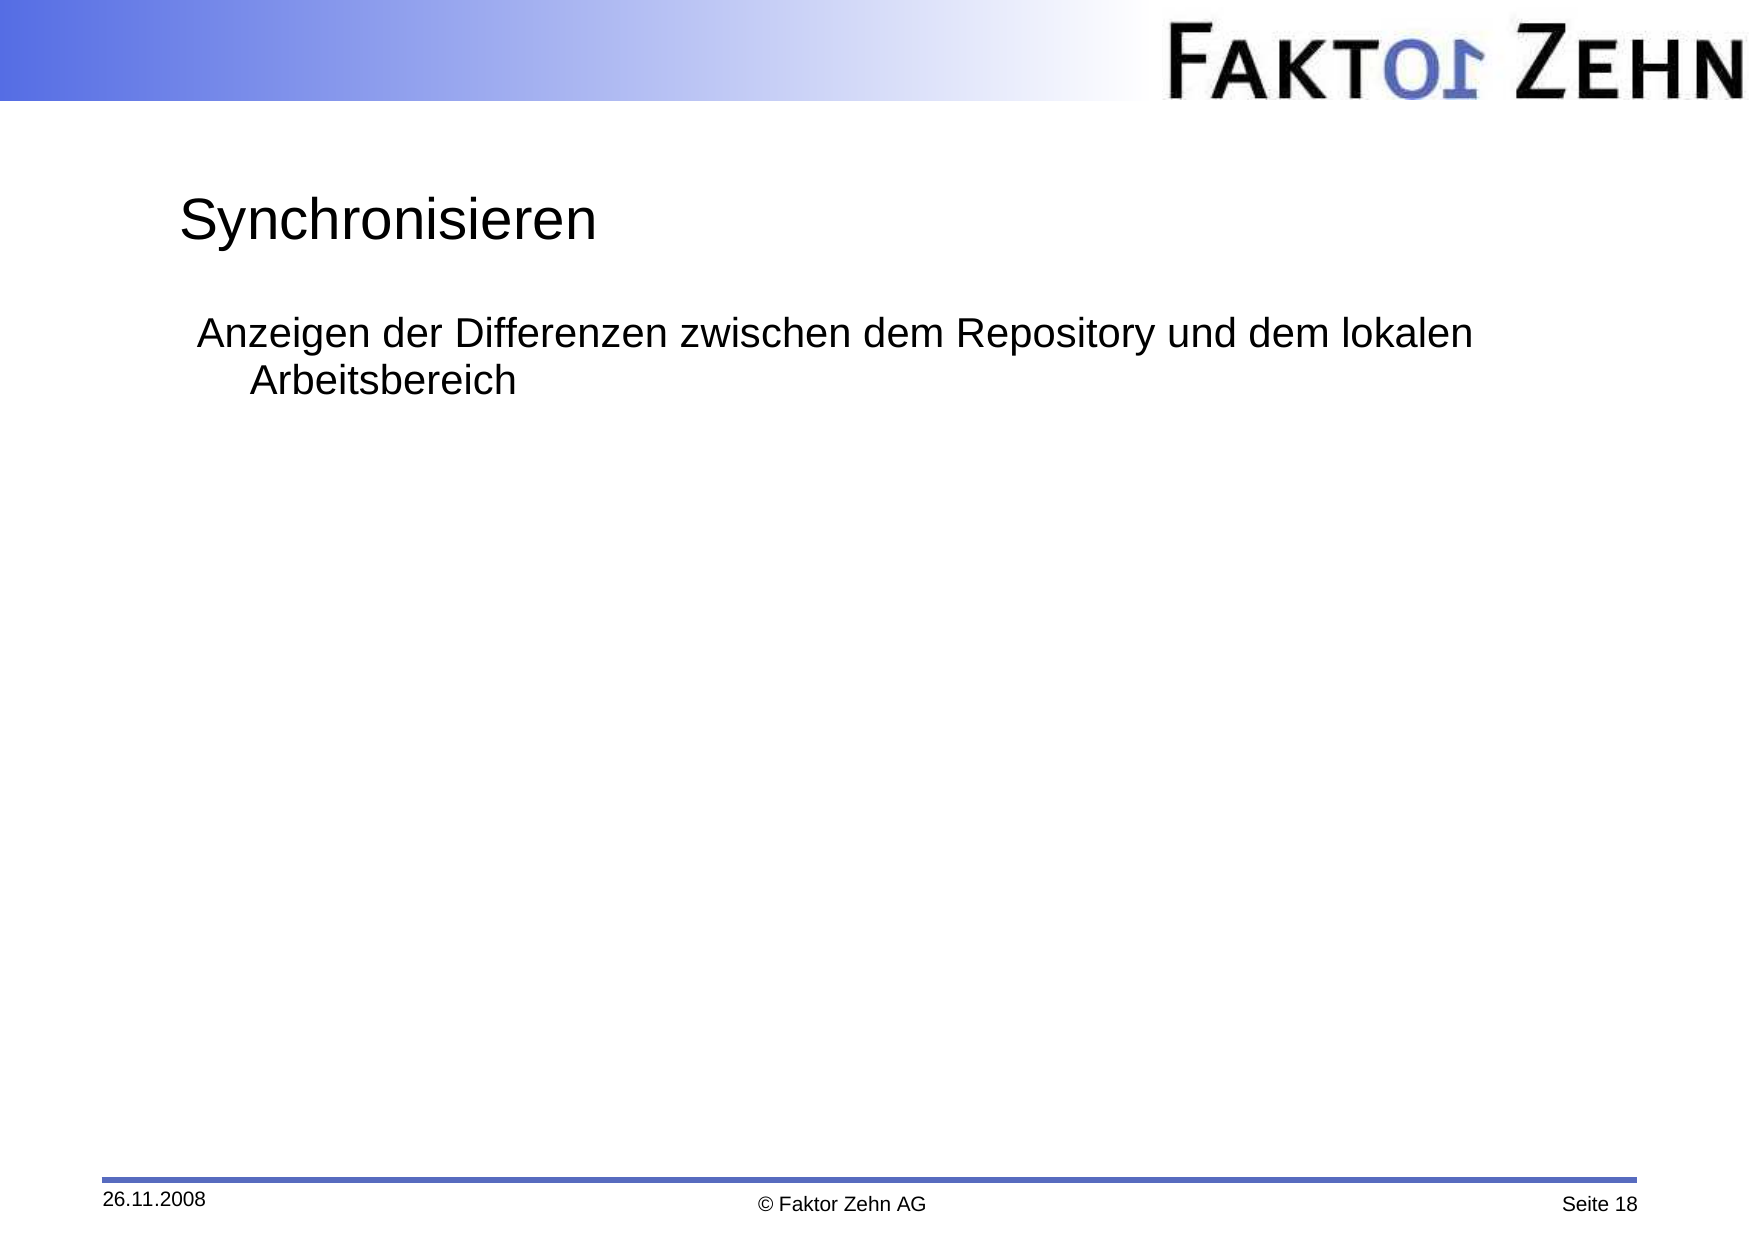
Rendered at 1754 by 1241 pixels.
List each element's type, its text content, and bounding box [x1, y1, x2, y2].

list Anzeigen der Differenzen zwischen dem Repository und dem lokalen Arbeitsbereich [179, 310, 1576, 1078]
picture [1162, 7, 1752, 100]
title Synchronisieren [179, 142, 1576, 296]
